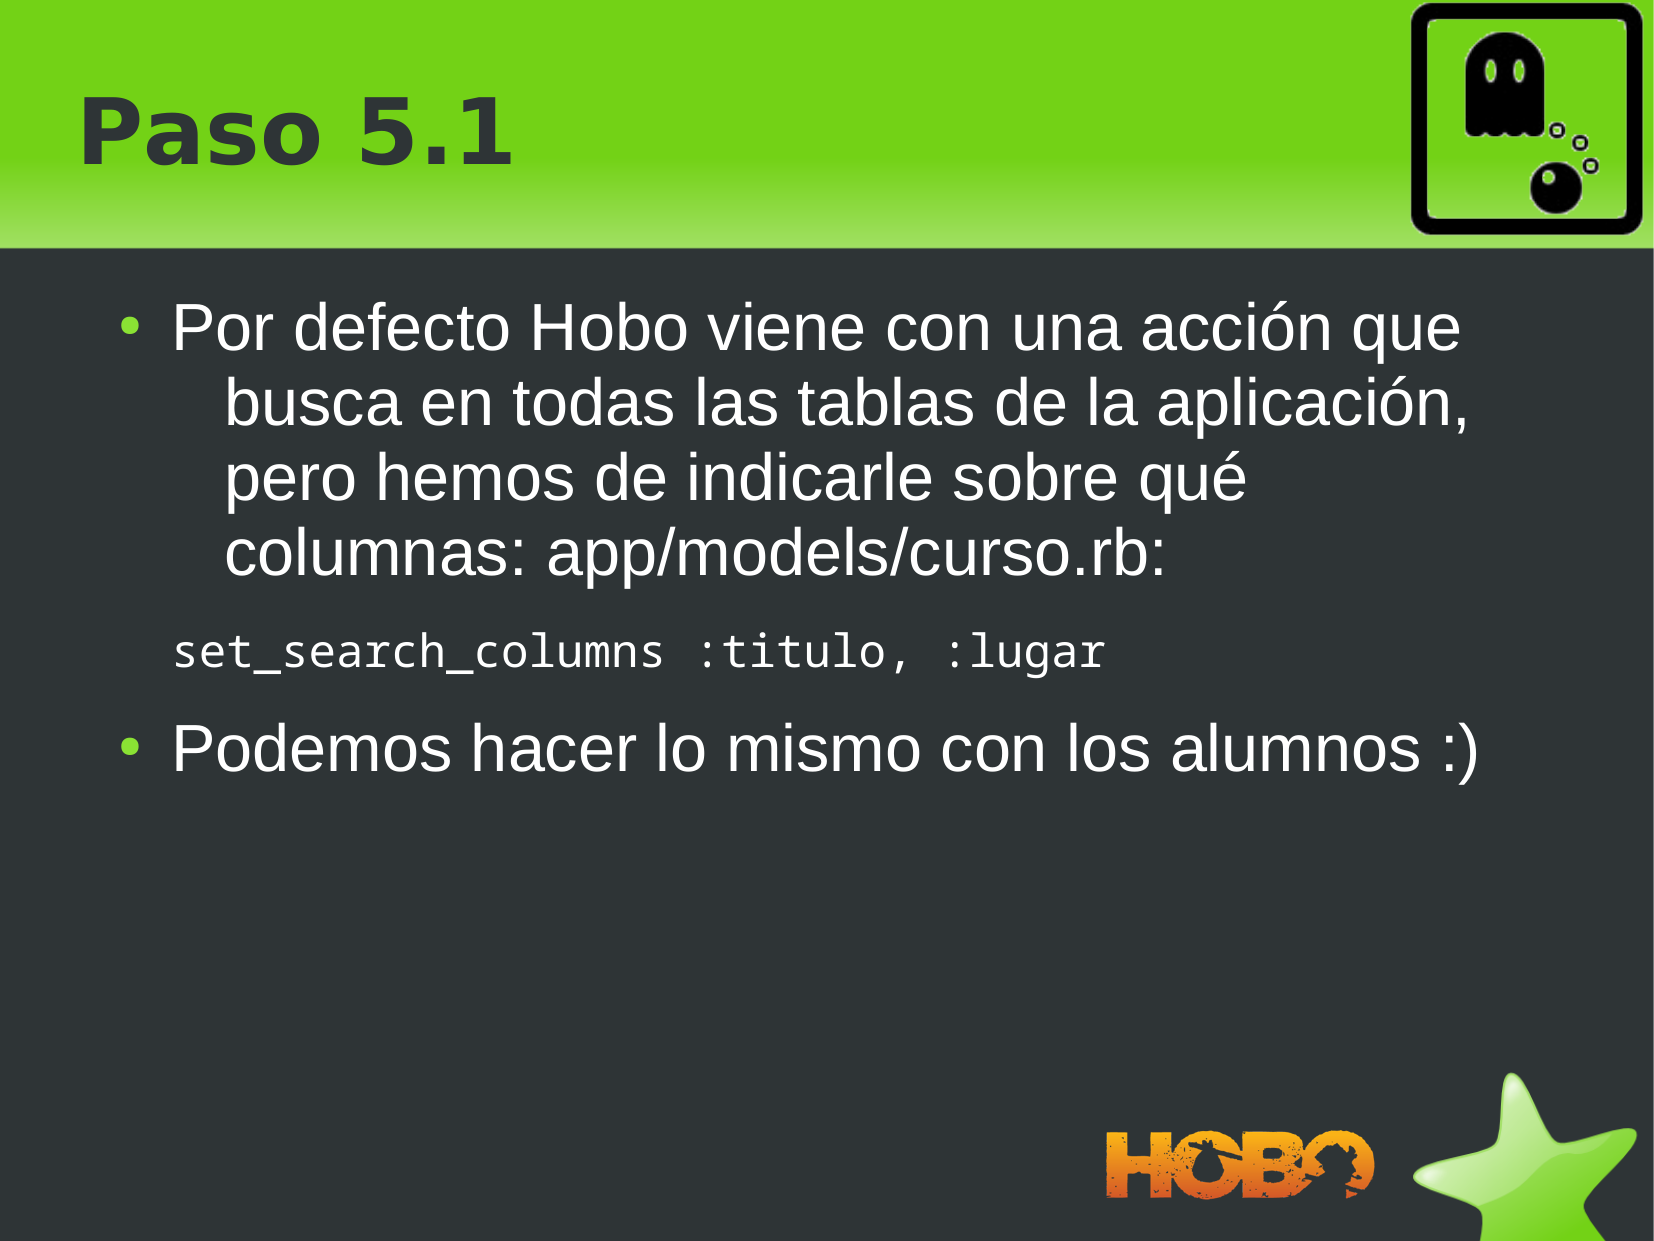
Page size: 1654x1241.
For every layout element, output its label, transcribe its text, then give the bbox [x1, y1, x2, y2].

picture [0, 0, 1654, 1241]
title Paso 5.1 [76, 36, 1565, 229]
list Por defecto Hobo viene con una acción que busca en todas las tablas de la aplicación, pero hemos de indicarle sobre qué columnas: app/models/curso.rb: set_search_columns :titulo, :lugar Podemos hacer lo mismo con los alumnos :) [82, 290, 1571, 1094]
